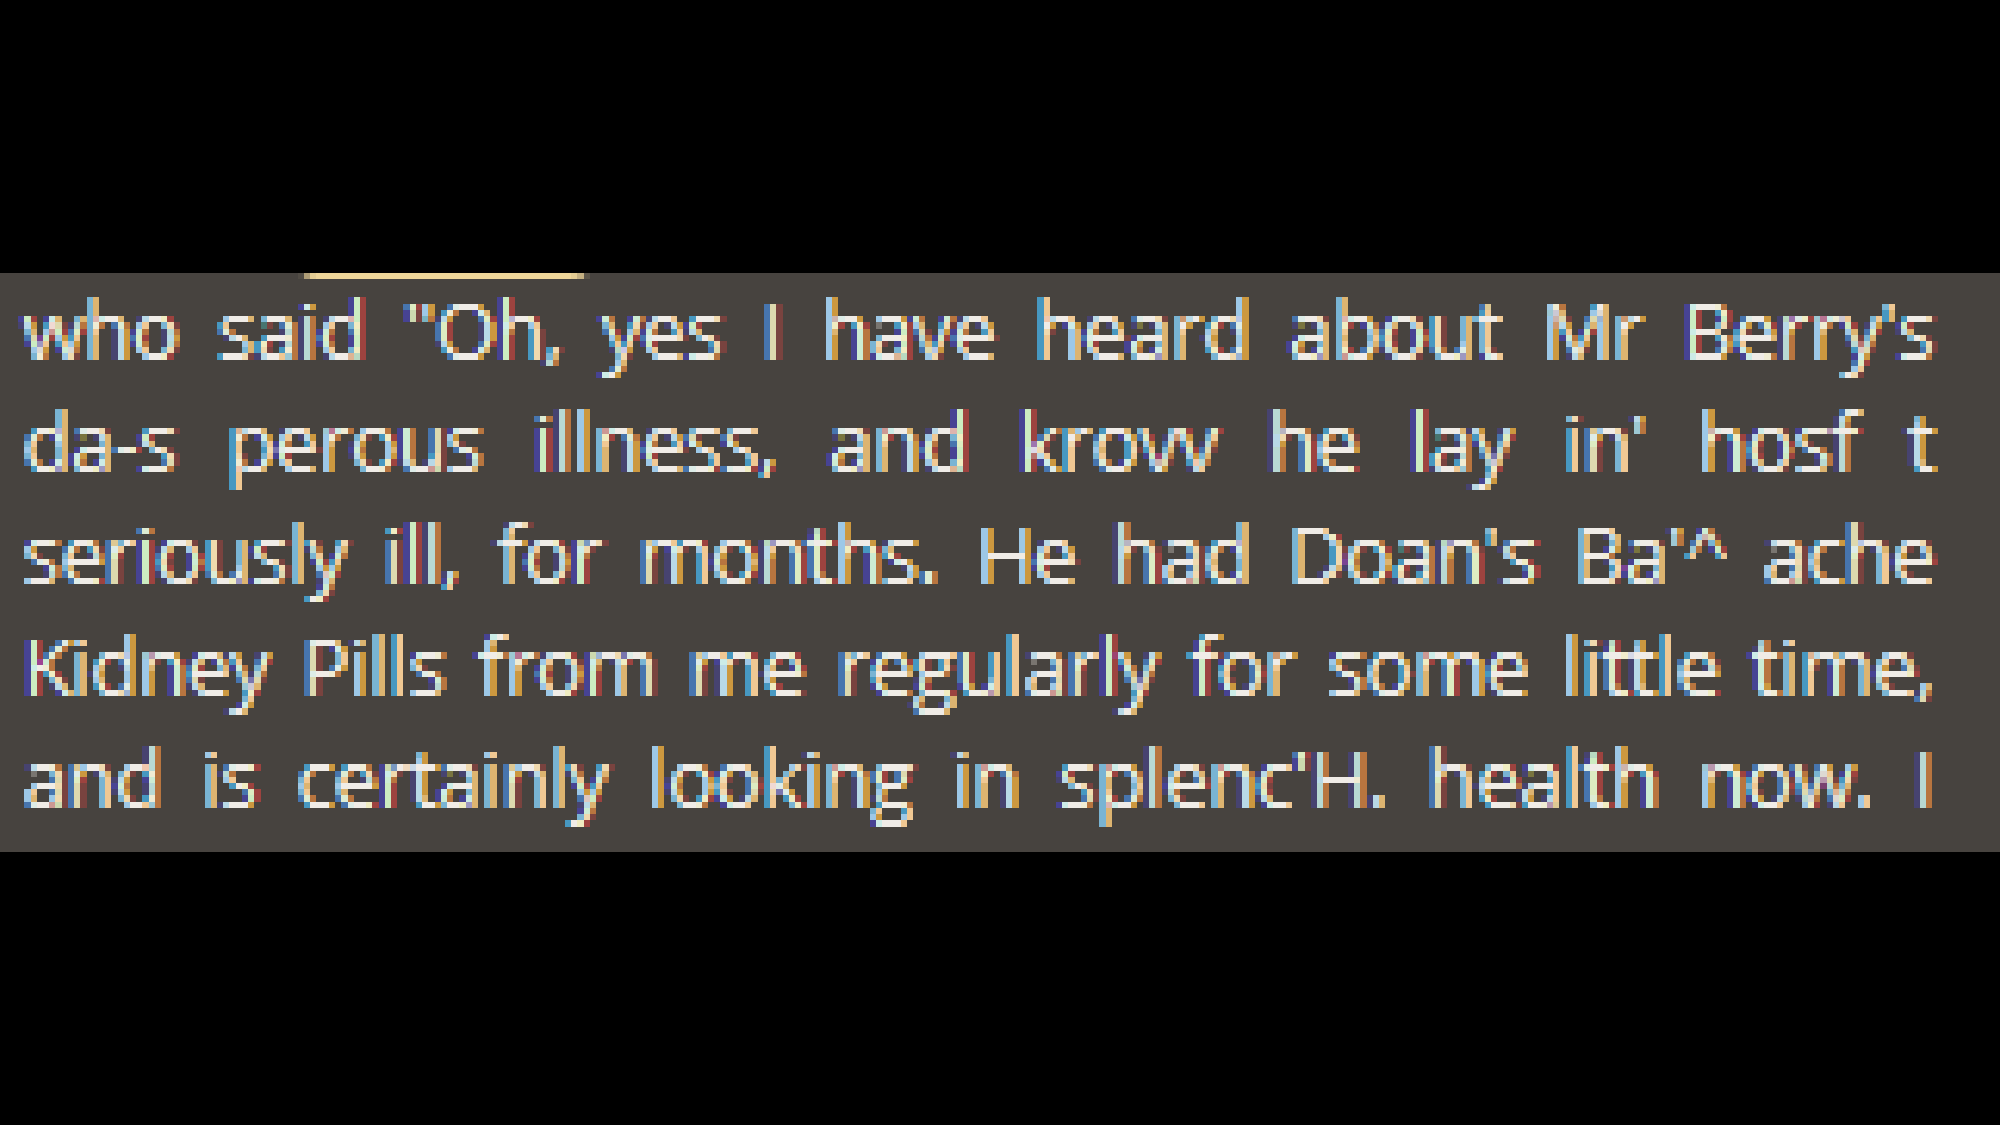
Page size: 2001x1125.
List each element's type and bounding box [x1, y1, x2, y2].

picture [0, 273, 2000, 852]
